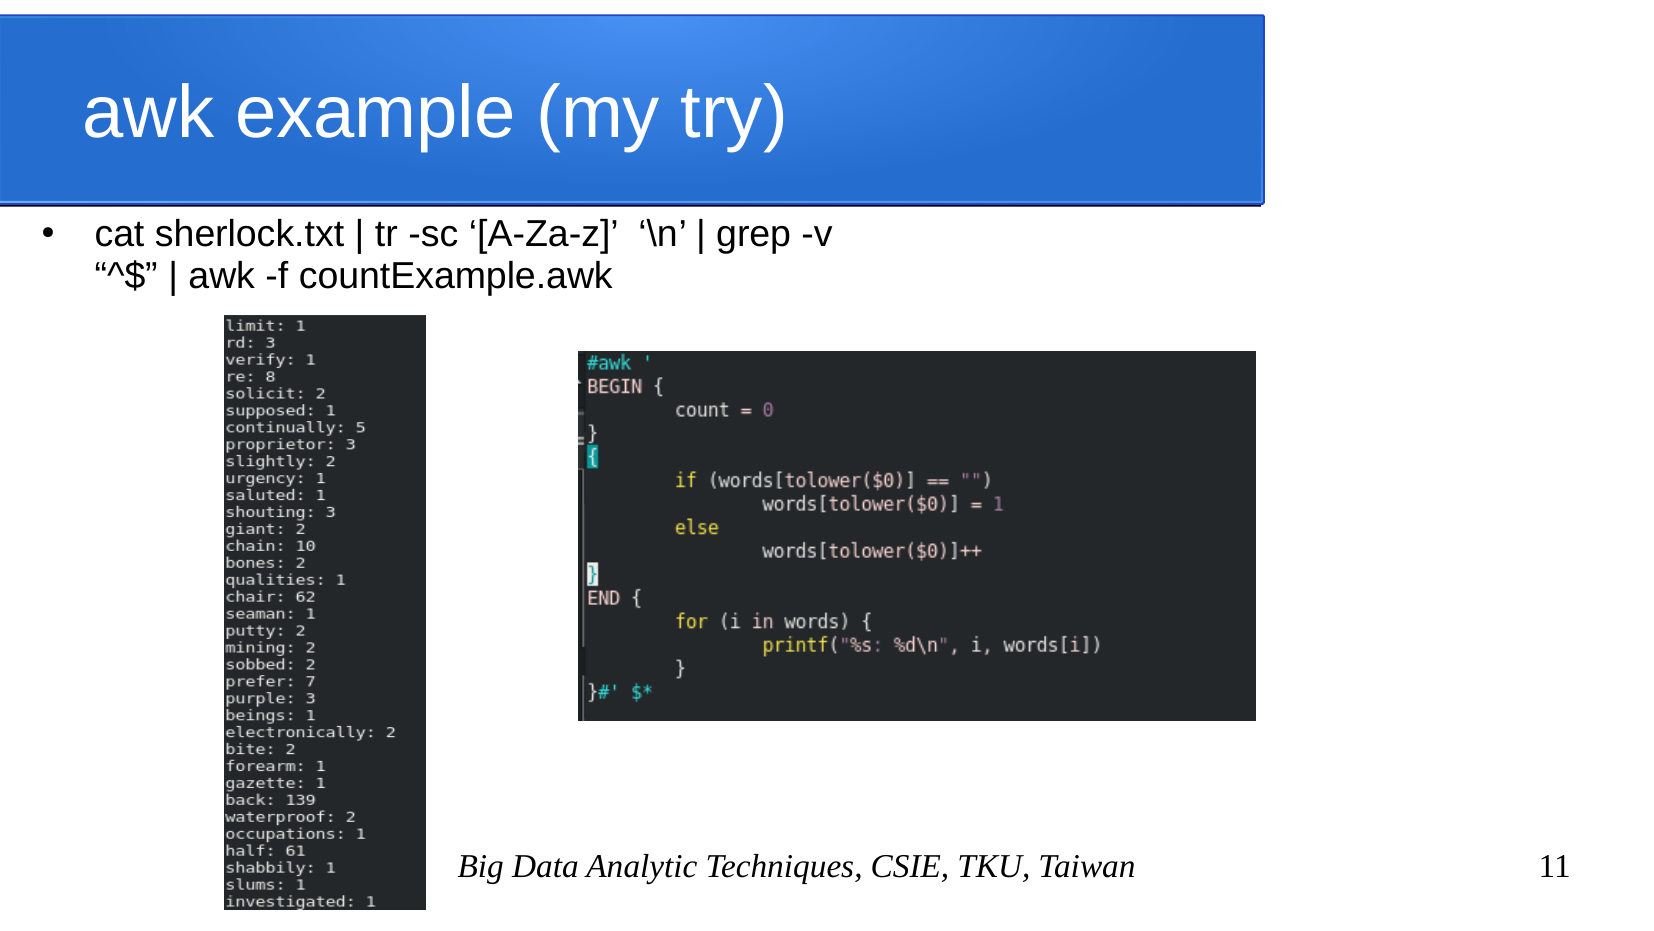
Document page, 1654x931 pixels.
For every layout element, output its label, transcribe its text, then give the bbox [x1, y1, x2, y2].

list cat sherlock.txt | tr -sc ‘[A-Za-z]’ ‘\n’ | grep -v “^$” | awk -f countExample.awk [23, 212, 886, 753]
picture [224, 315, 426, 910]
picture [578, 351, 1256, 721]
title awk example (my try) [82, 35, 1235, 189]
